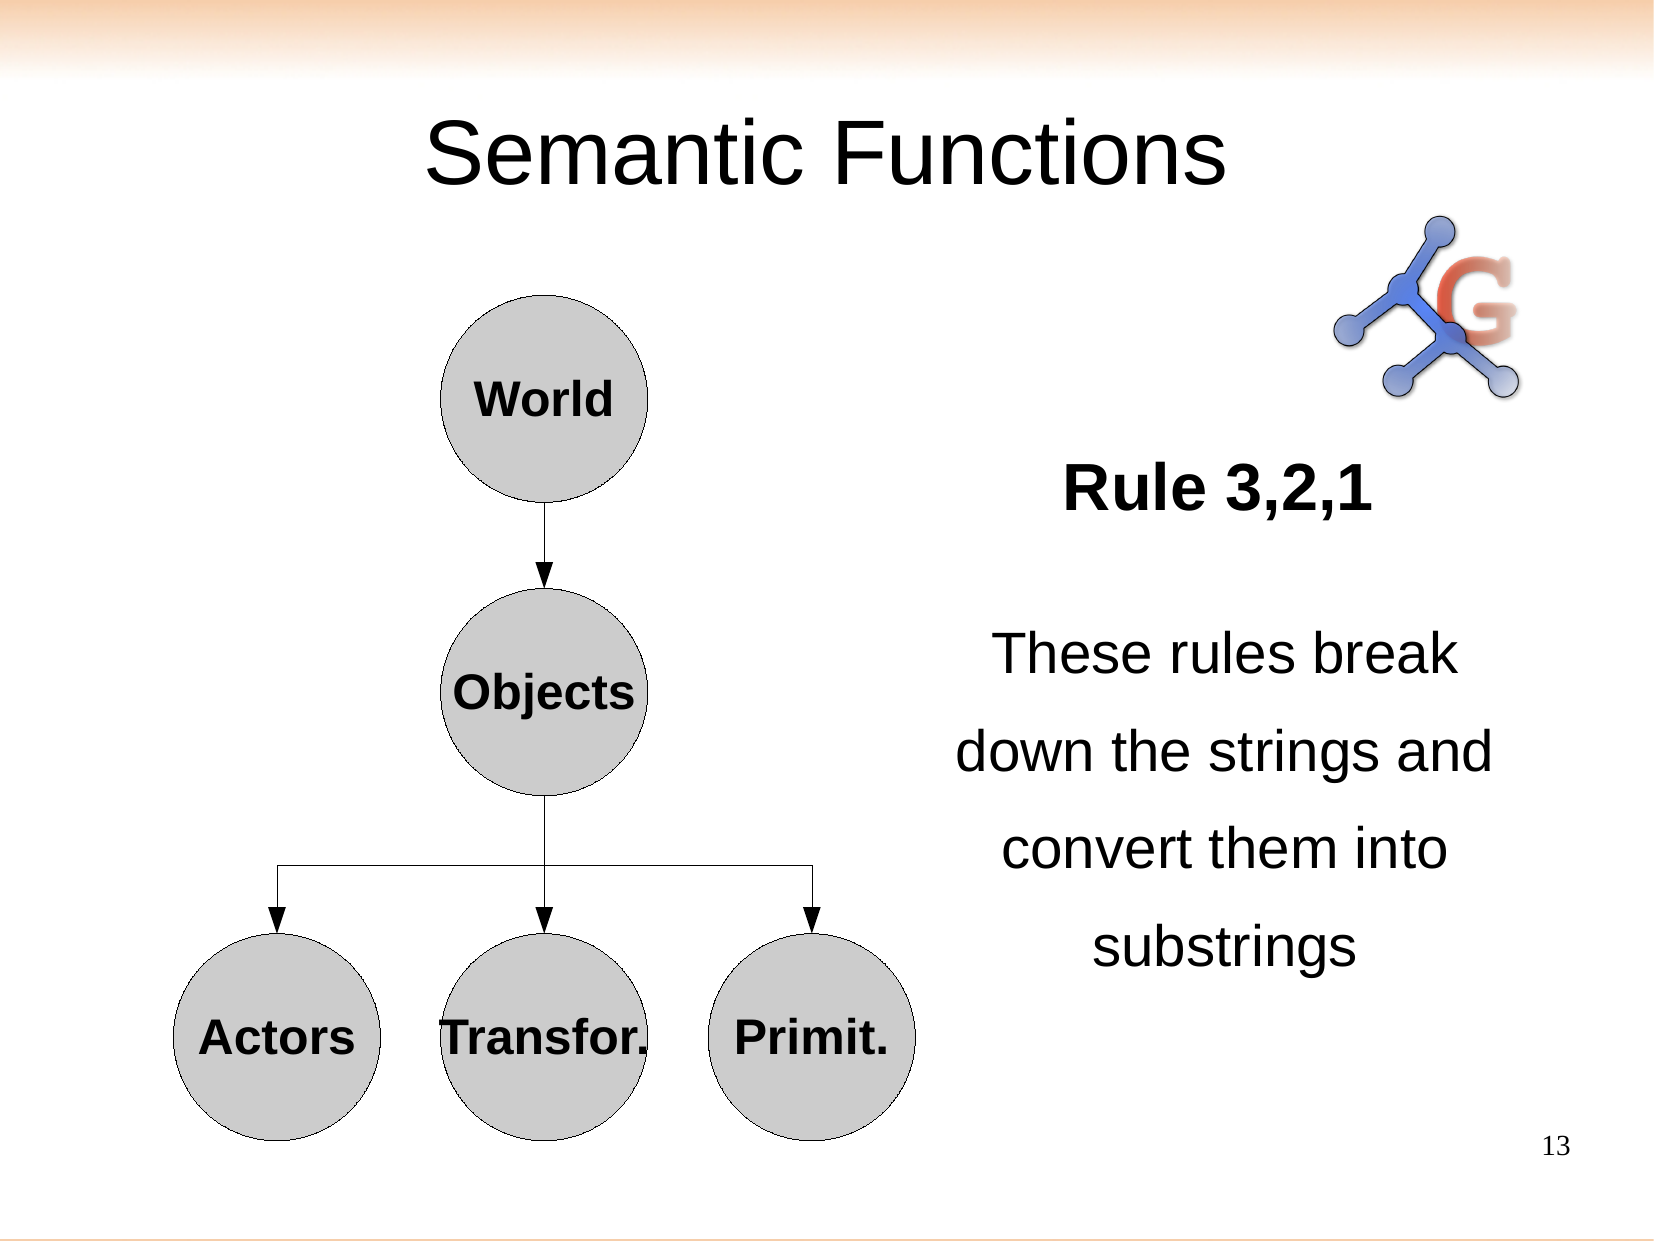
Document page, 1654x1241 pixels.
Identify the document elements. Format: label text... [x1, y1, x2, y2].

title Semantic Functions [82, 49, 1571, 257]
text_box Transfor. [440, 933, 648, 1141]
text_box World [440, 295, 648, 503]
picture [0, 0, 1654, 1241]
text_box These rules break down the strings and convert them into substrings [915, 581, 1536, 954]
text_box Primit. [708, 933, 916, 1141]
text_box Rule 3,2,1 [1048, 442, 1403, 533]
text_box Objects [440, 588, 648, 796]
text_box Actors [173, 933, 381, 1141]
